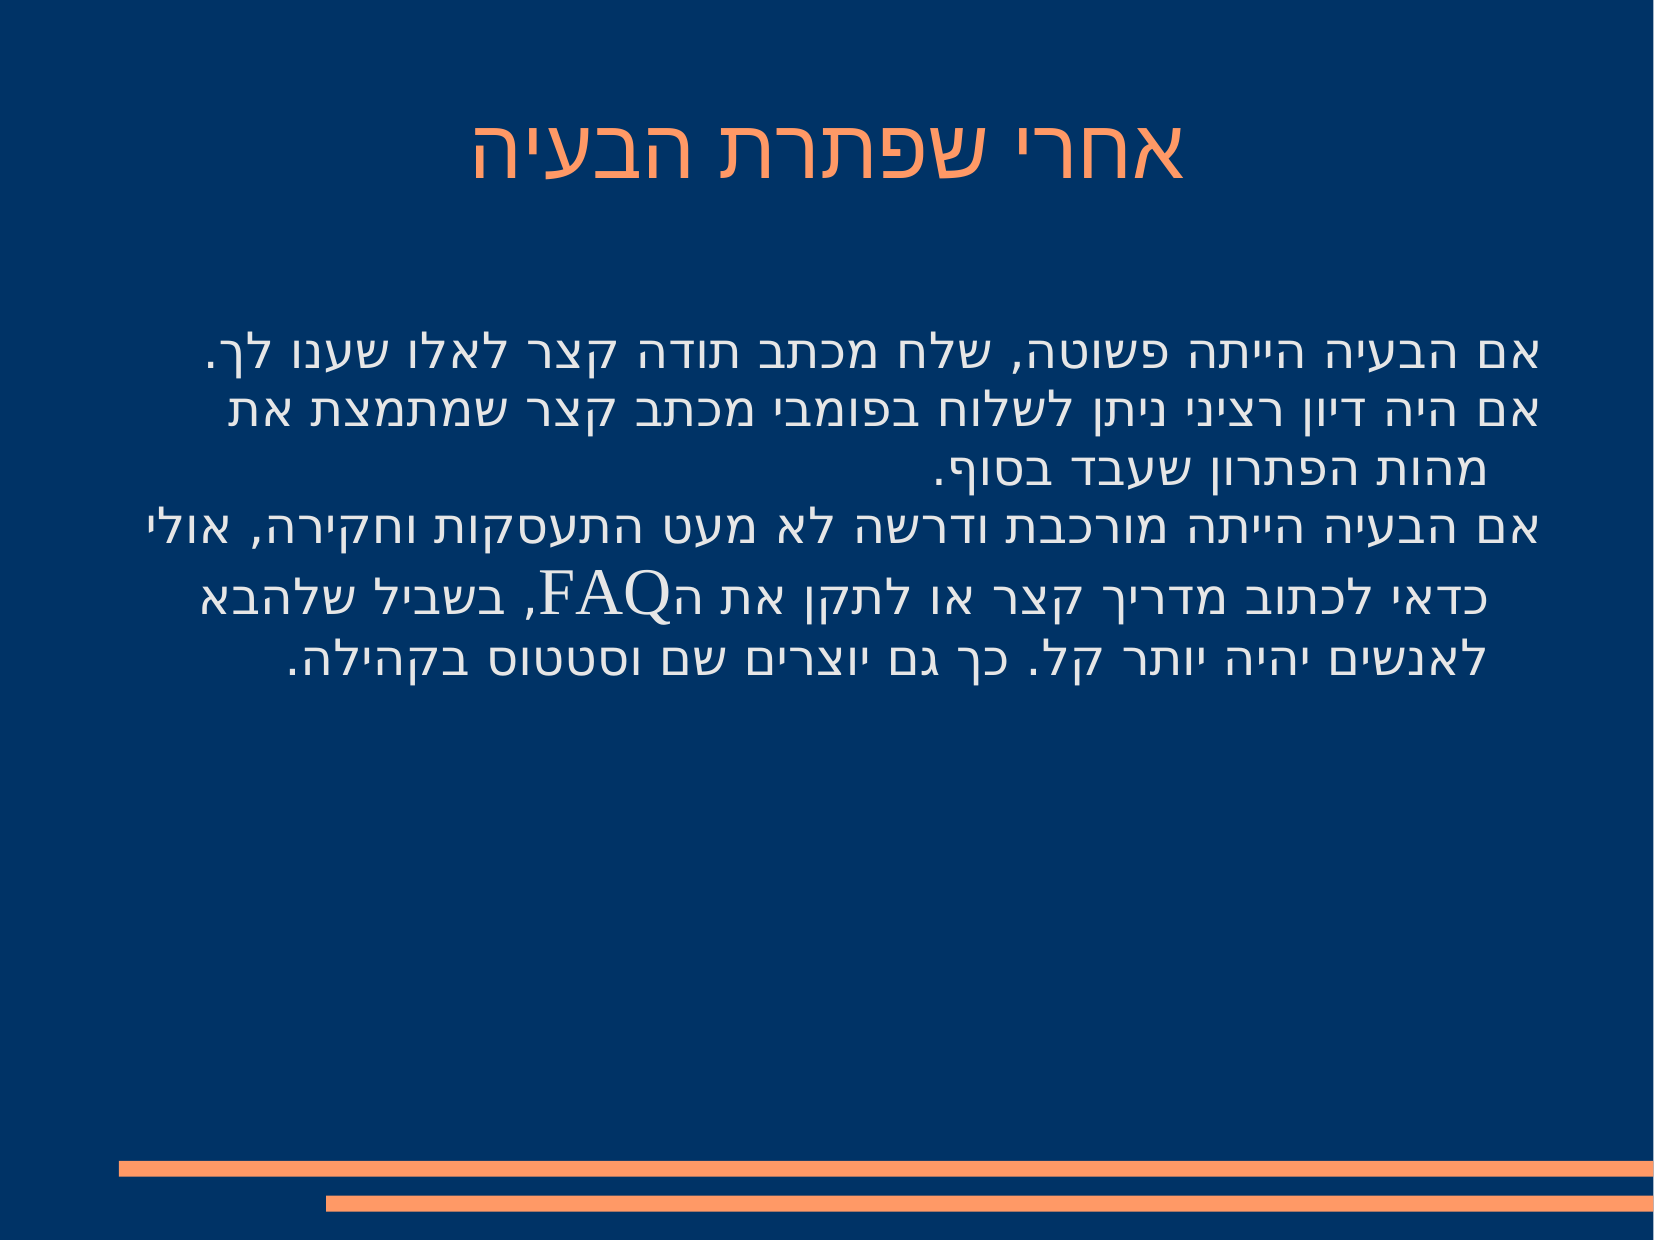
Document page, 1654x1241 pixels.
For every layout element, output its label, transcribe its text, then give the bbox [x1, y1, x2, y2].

title אחרי שפתרת הבעיה [121, 46, 1534, 254]
list אם הבעיה הייתה פשוטה, שלח מכתב תודה קצר לאלו שענו לך. אם היה דיון רציני ניתן לשלוח בפומבי מכתב קצר שמתמצת את מהות הפתרון שעבד בסוף. אם הבעיה הייתה מורכבת ודרשה לא מעט התעסקות וחקירה, אולי כדאי לכתוב מדריך קצר או לתקן את הFAQ, בשביל שלהבא לאנשים יהיה יותר קל. כך גם יוצרים שם וסטטוס בקהילה. [121, 322, 1561, 825]
